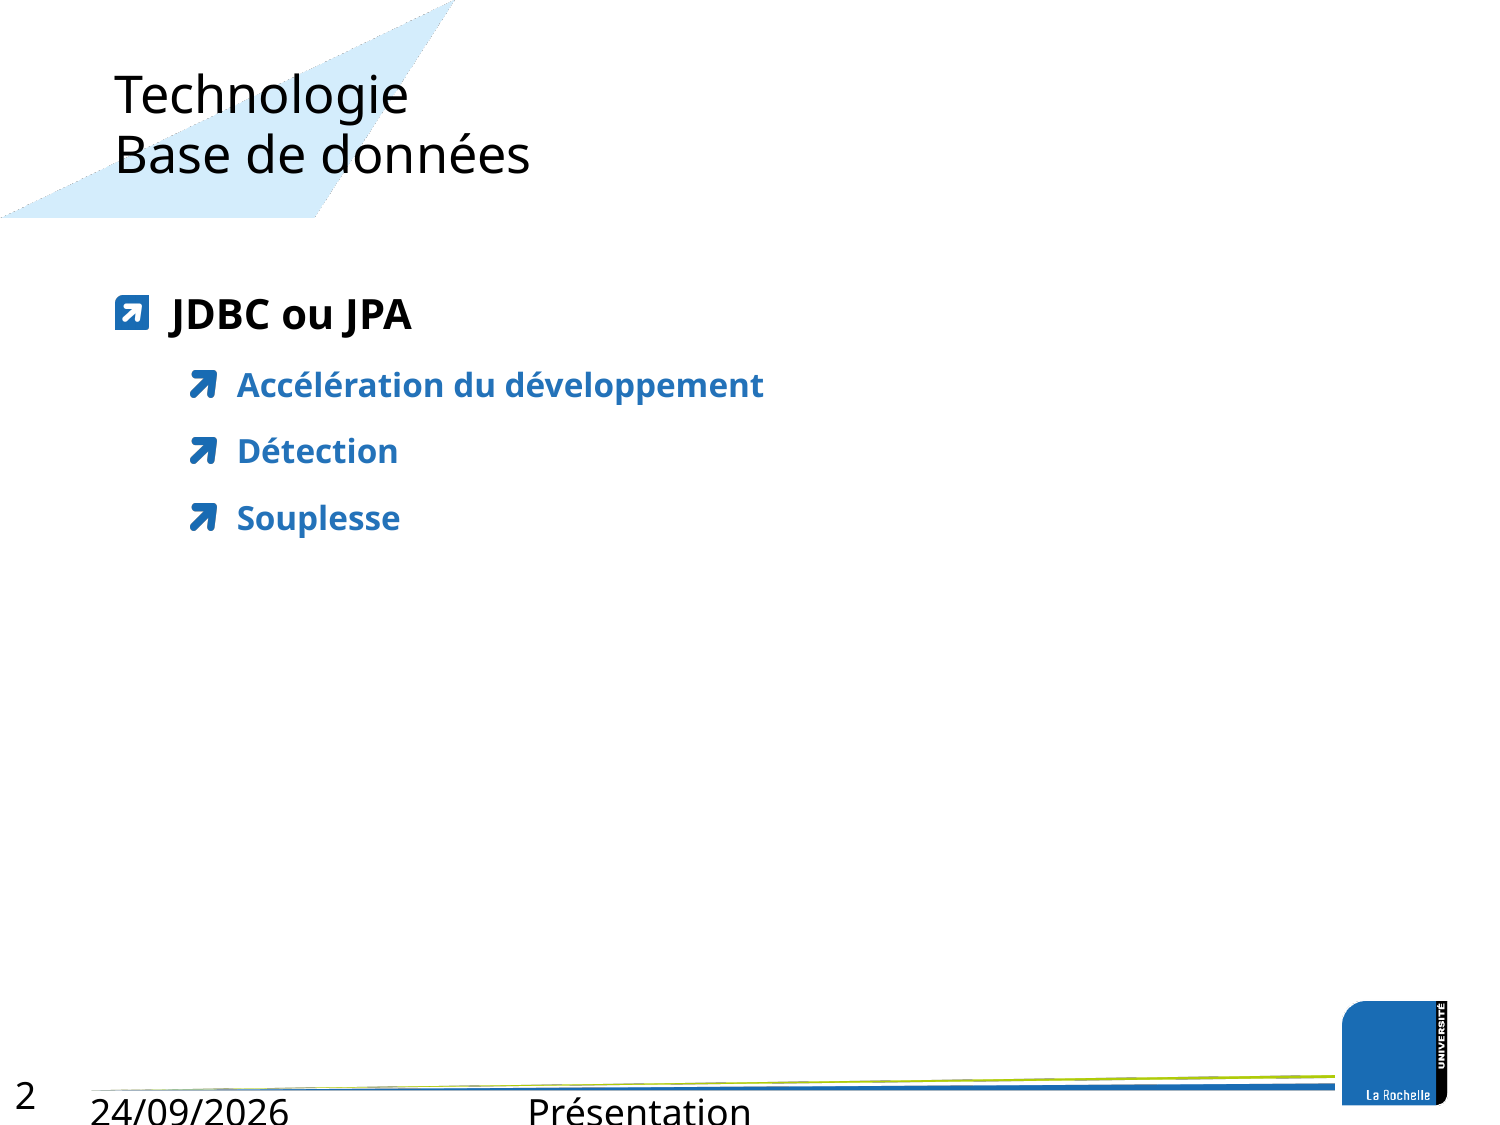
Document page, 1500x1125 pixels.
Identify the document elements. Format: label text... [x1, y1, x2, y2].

picture [0, 0, 455, 218]
list JDBC ou JPA Accélération du développement Détection Souplesse [100, 255, 1424, 858]
picture [0, 999, 1483, 1106]
slide_number <number> [0, 1064, 113, 1125]
footer Présentation [512, 1081, 988, 1125]
slide_number 06/11/2015 [113, 1081, 425, 1125]
subtitle Base de données [100, 113, 1424, 197]
title Technologie [100, 54, 1424, 113]
